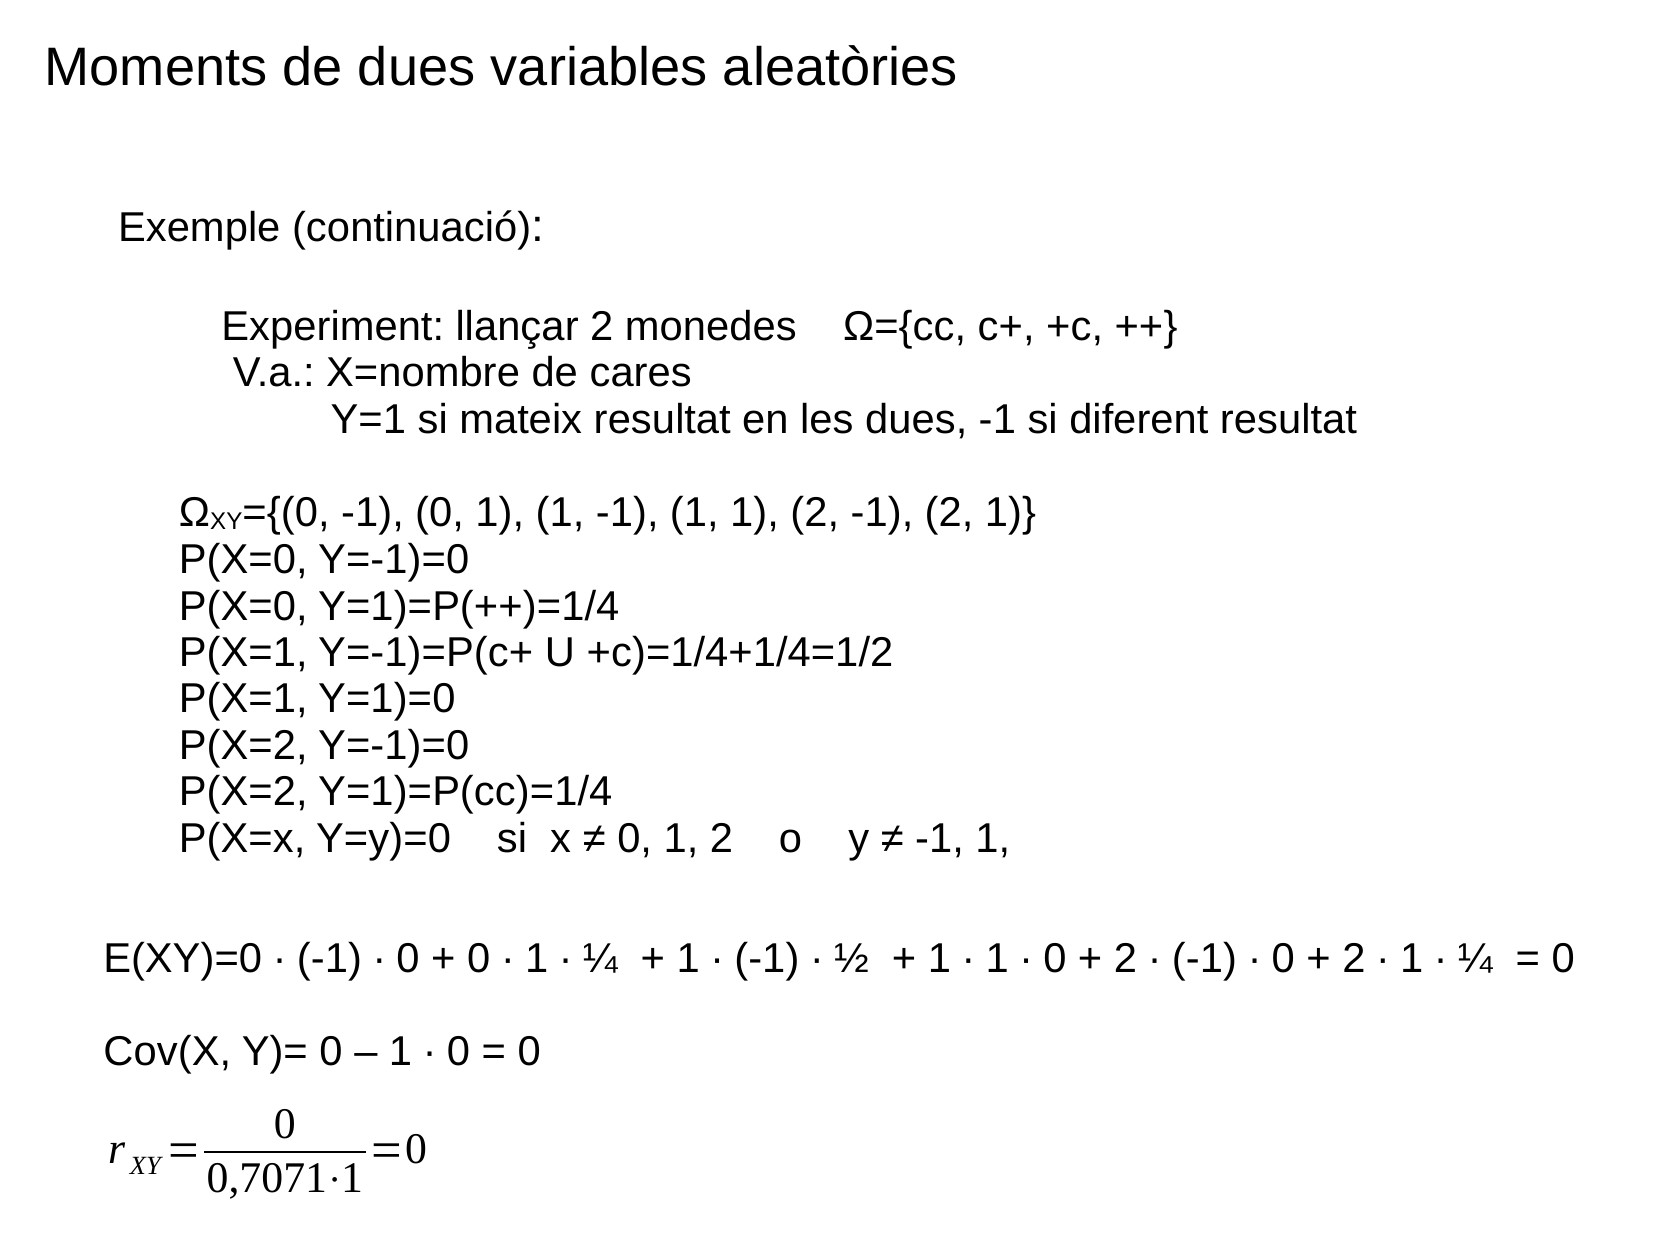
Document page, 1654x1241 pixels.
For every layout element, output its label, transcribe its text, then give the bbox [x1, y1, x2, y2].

text_box Moments de dues variables aleatòries Exemple (continuació): Experiment: llançar 2 monedes Ω={cc, c+, +c, ++} V.a.: X=nombre de cares Y=1 si mateix resultat en les dues, -1 si diferent resultat [29, 29, 1595, 768]
text_box ΩXY={(0, -1), (0, 1), (1, -1), (1, 1), (2, -1), (2, 1)} P(X=0, Y=-1)=0 P(X=0, Y=1)=P(++)=1/4 P(X=1, Y=-1)=P(c+ U +c)=1/4+1/4=1/2 P(X=1, Y=1)=0 P(X=2, Y=-1)=0 P(X=2, Y=1)=P(cc)=1/4 P(X=x, Y=y)=0 si x ≠ 0, 1, 2 o y ≠ -1, 1, [0, 481, 1536, 885]
text_box E(XY)=0 ∙ (-1) ∙ 0 + 0 ∙ 1 ∙ ¼ + 1 ∙ (-1) ∙ ½ + 1 ∙ 1 ∙ 0 + 2 ∙ (-1) ∙ 0 + 2 ∙ 1 ∙ ¼ = 0 Cov(X, Y)= 0 – 1 ∙ 0 = 0 [88, 927, 1625, 1083]
chart [100, 1099, 433, 1204]
